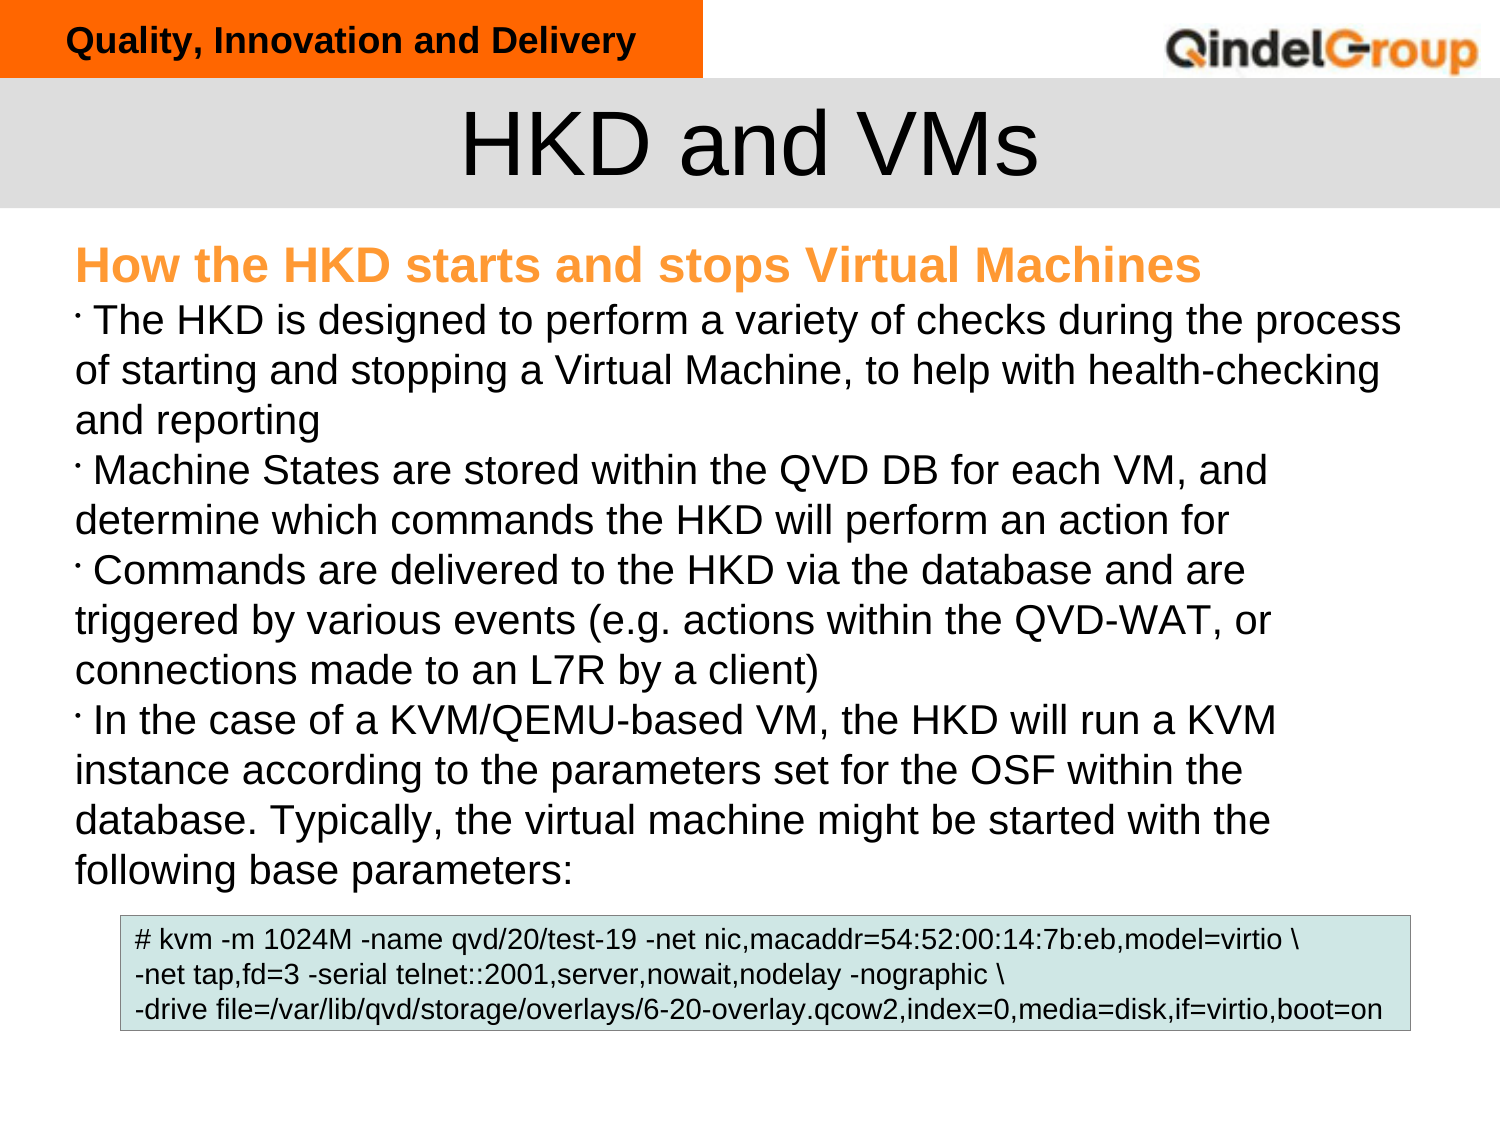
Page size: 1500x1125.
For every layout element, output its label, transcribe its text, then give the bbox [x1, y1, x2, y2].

title HKD and VMs [75, 45, 1426, 224]
picture [1163, 23, 1481, 78]
text_box How the HKD starts and stops Virtual Machines The HKD is designed to perform a variety of checks during the process of starting and stopping a Virtual Machine, to help with health-checking and reporting Machine States are stored within the QVD DB for each VM, and determine which commands the HKD will perform an action for Commands are delivered to the HKD via the database and are triggered by various events (e.g. actions within the QVD-WAT, or connections made to an L7R by a client) In the case of a KVM/QEMU-based VM, the HKD will run a KVM instance according to the parameters set for the OSF within the database. Typically, the virtual machine might be started with the following base parameters: [60, 224, 1426, 901]
text_box # kvm -m 1024M -name qvd/20/test-19 -net nic,macaddr=54:52:00:14:7b:eb,model=virtio \ -net tap,fd=3 -serial telnet::2001,server,nowait,nodelay -nographic \ -drive file=/var/lib/qvd/storage/overlays/6-20-overlay.qcow2,index=0,media=disk,if=virtio,boot=on [120, 915, 1411, 1031]
